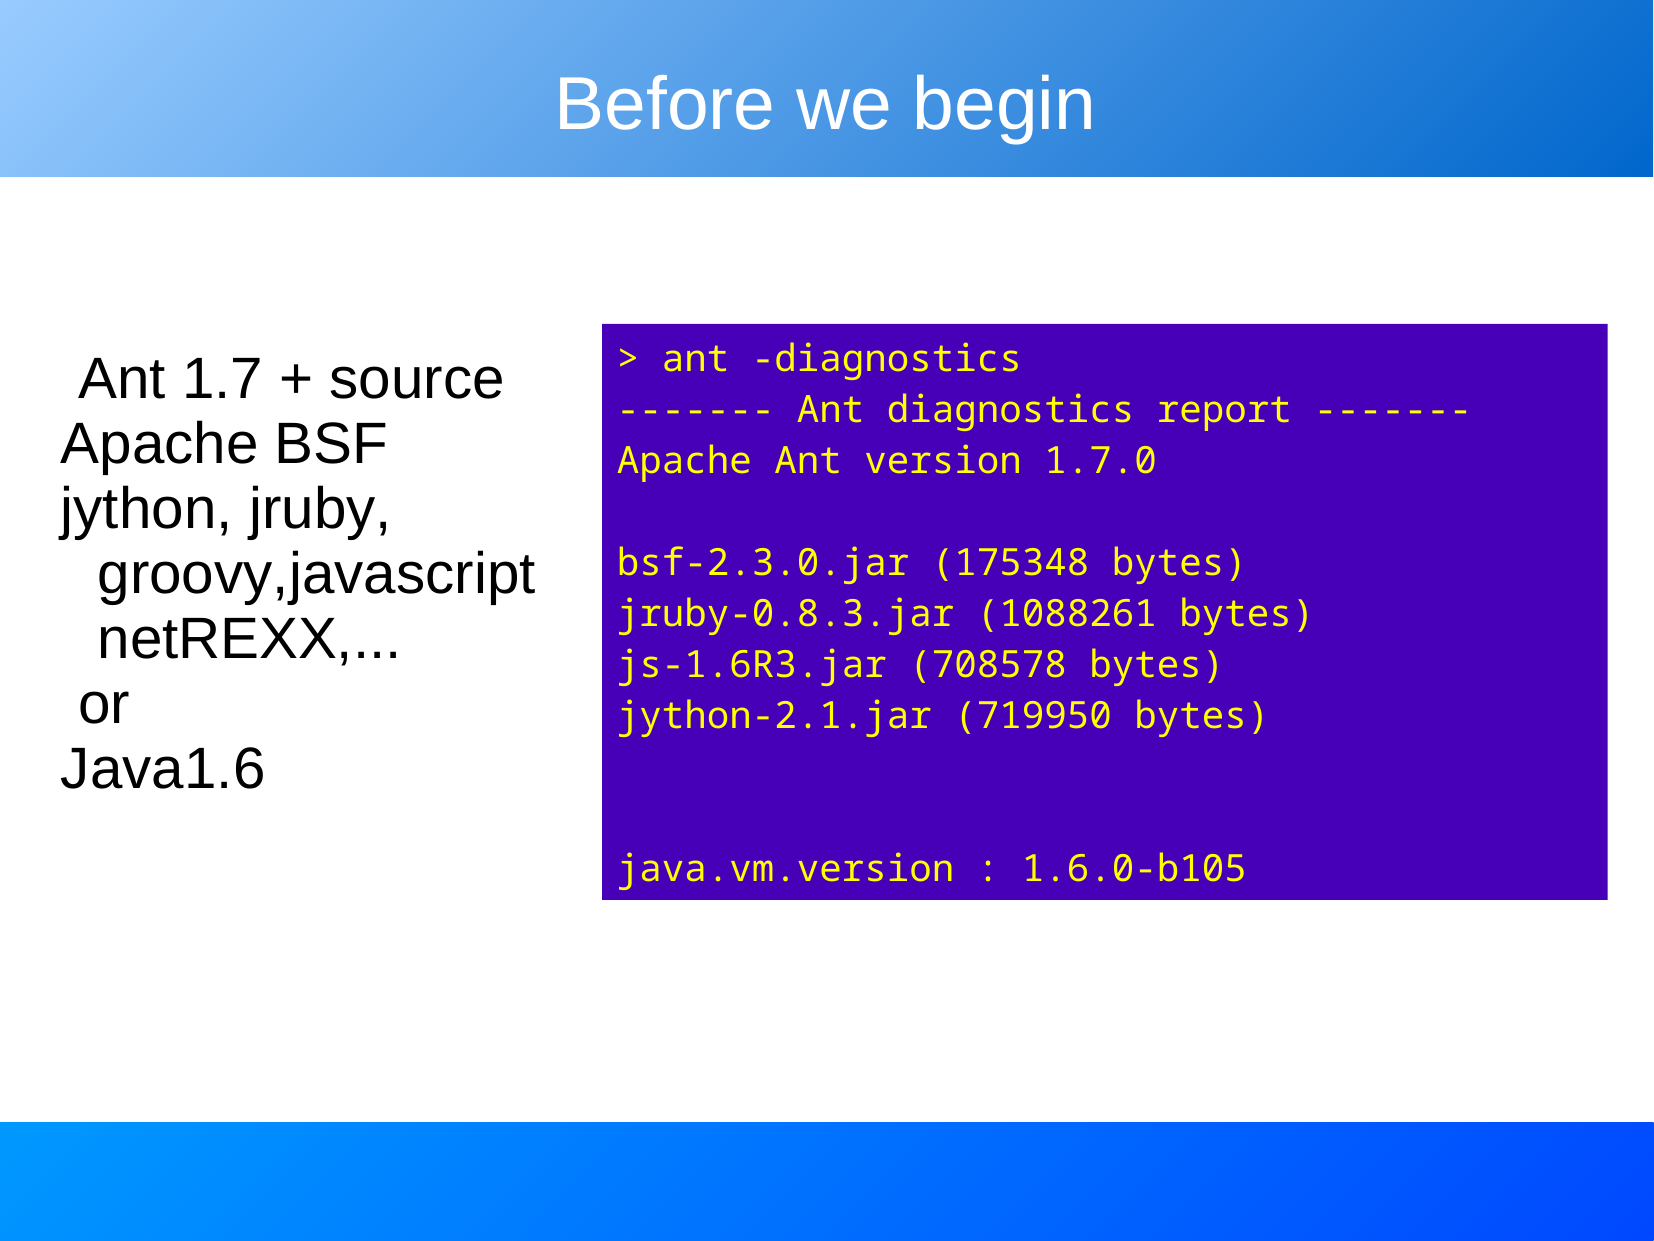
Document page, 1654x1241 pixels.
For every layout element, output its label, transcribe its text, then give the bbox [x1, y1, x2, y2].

title Before we begin [162, 59, 1489, 148]
list Ant 1.7 + source Apache BSF jython, jruby, groovy,javascript netREXX,... or Java1.6 [60, 346, 560, 1093]
text_box > ant -diagnostics ------- Ant diagnostics report ------- Apache Ant version 1.7.0 bsf-2.3.0.jar (175348 bytes) jruby-0.8.3.jar (1088261 bytes) js-1.6R3.jar (708578 bytes) jython-2.1.jar (719950 bytes) java.vm.version : 1.6.0-b105 [602, 361, 1608, 863]
